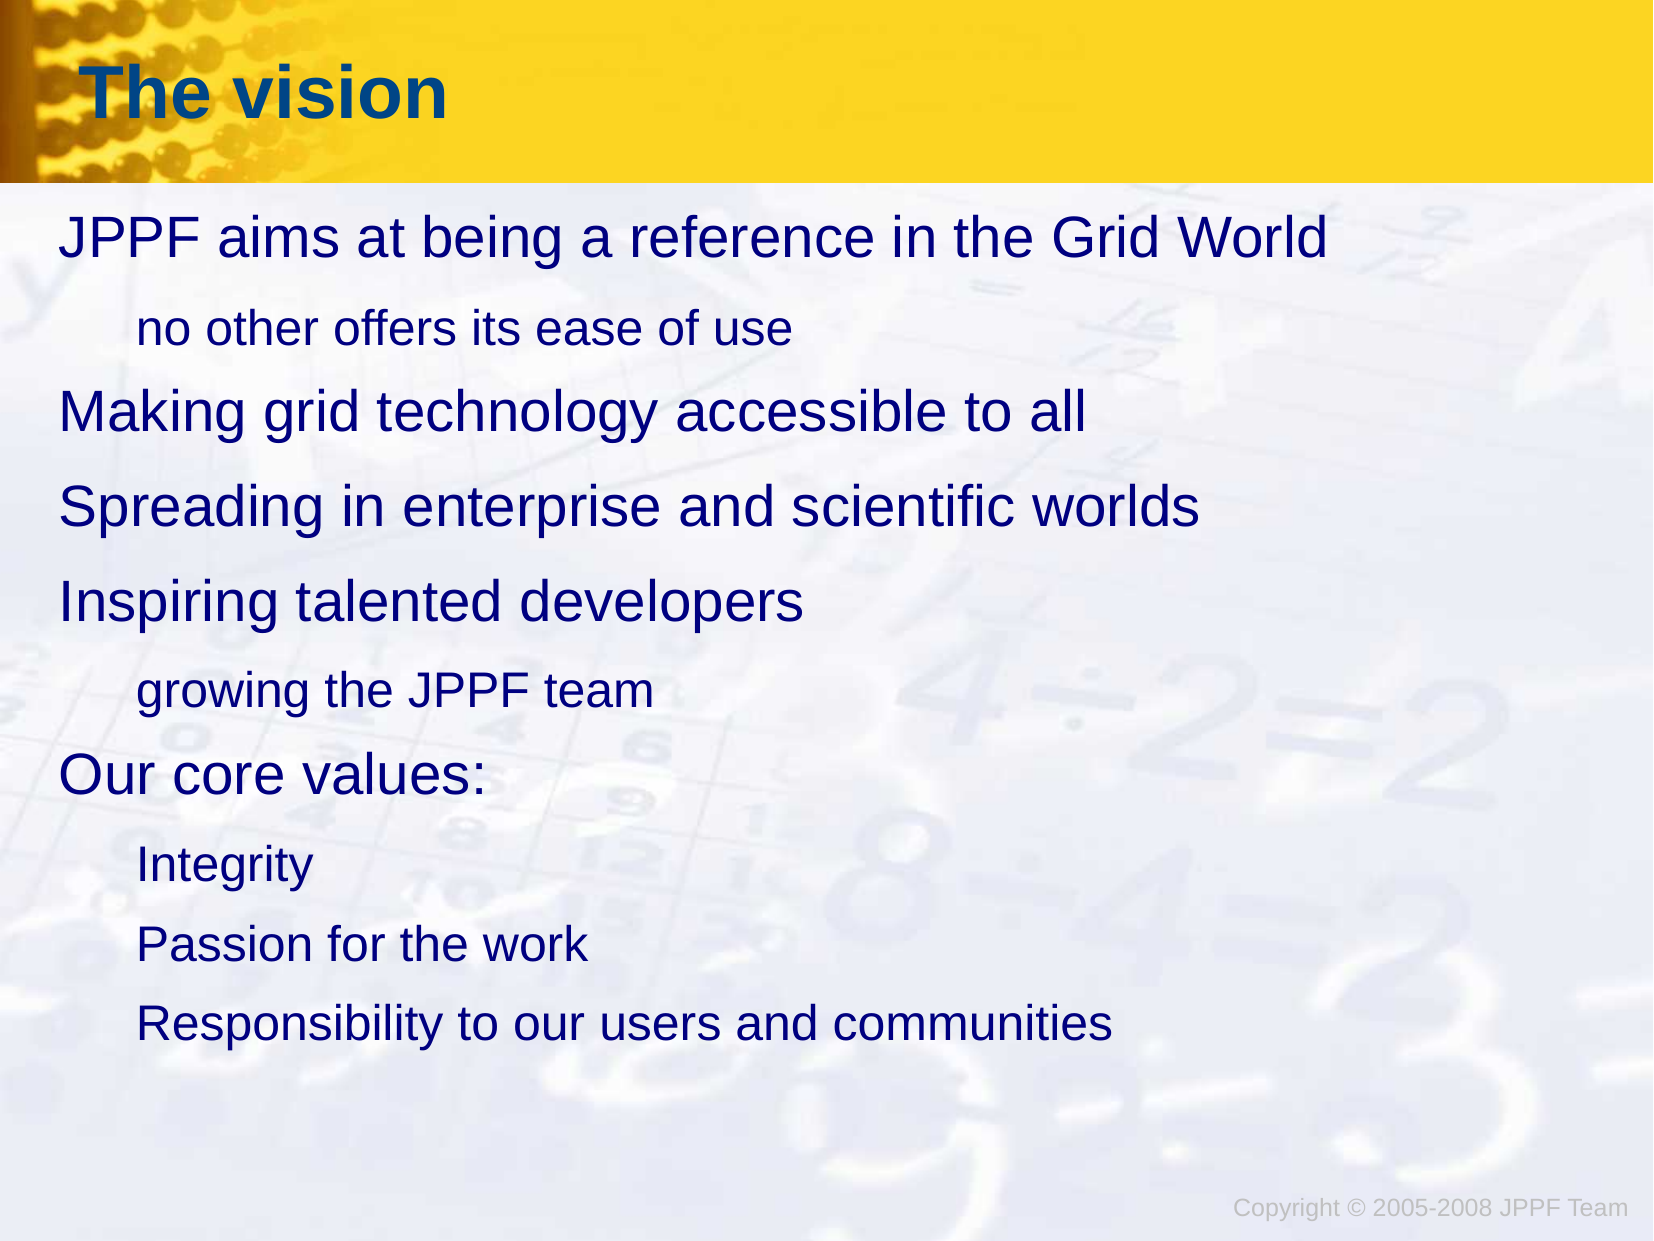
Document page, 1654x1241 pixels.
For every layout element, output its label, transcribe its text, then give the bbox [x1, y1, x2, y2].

title The vision [78, 25, 1567, 161]
picture [0, 0, 1654, 1241]
list JPPF aims at being a reference in the Grid World no other offers its ease of use Making grid technology accessible to all Spreading in enterprise and scientific worlds Inspiring talented developers growing the JPPF team Our core values: Integrity Passion for the work Responsibility to our users and communities [41, 205, 1529, 1111]
